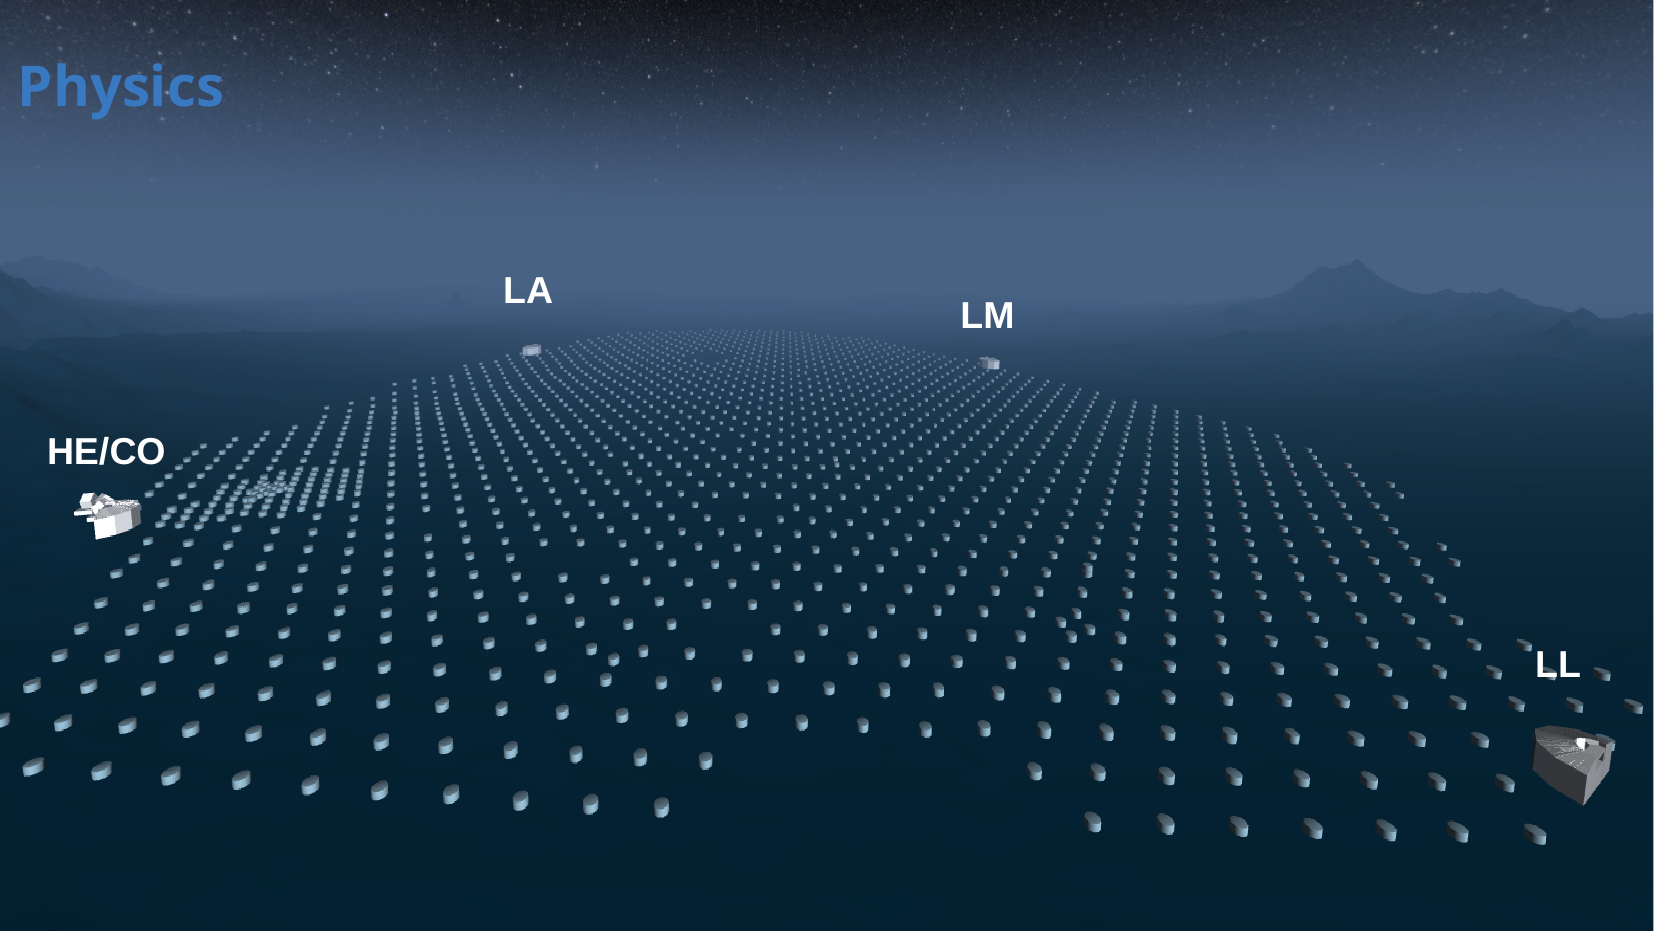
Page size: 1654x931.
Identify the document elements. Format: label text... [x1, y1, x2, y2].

picture [0, 0, 1654, 931]
text_box HE/CO [32, 422, 181, 480]
text_box LA [488, 262, 569, 320]
title Physics [18, 45, 1632, 115]
text_box LL [1520, 635, 1597, 693]
text_box LM [945, 287, 1030, 344]
